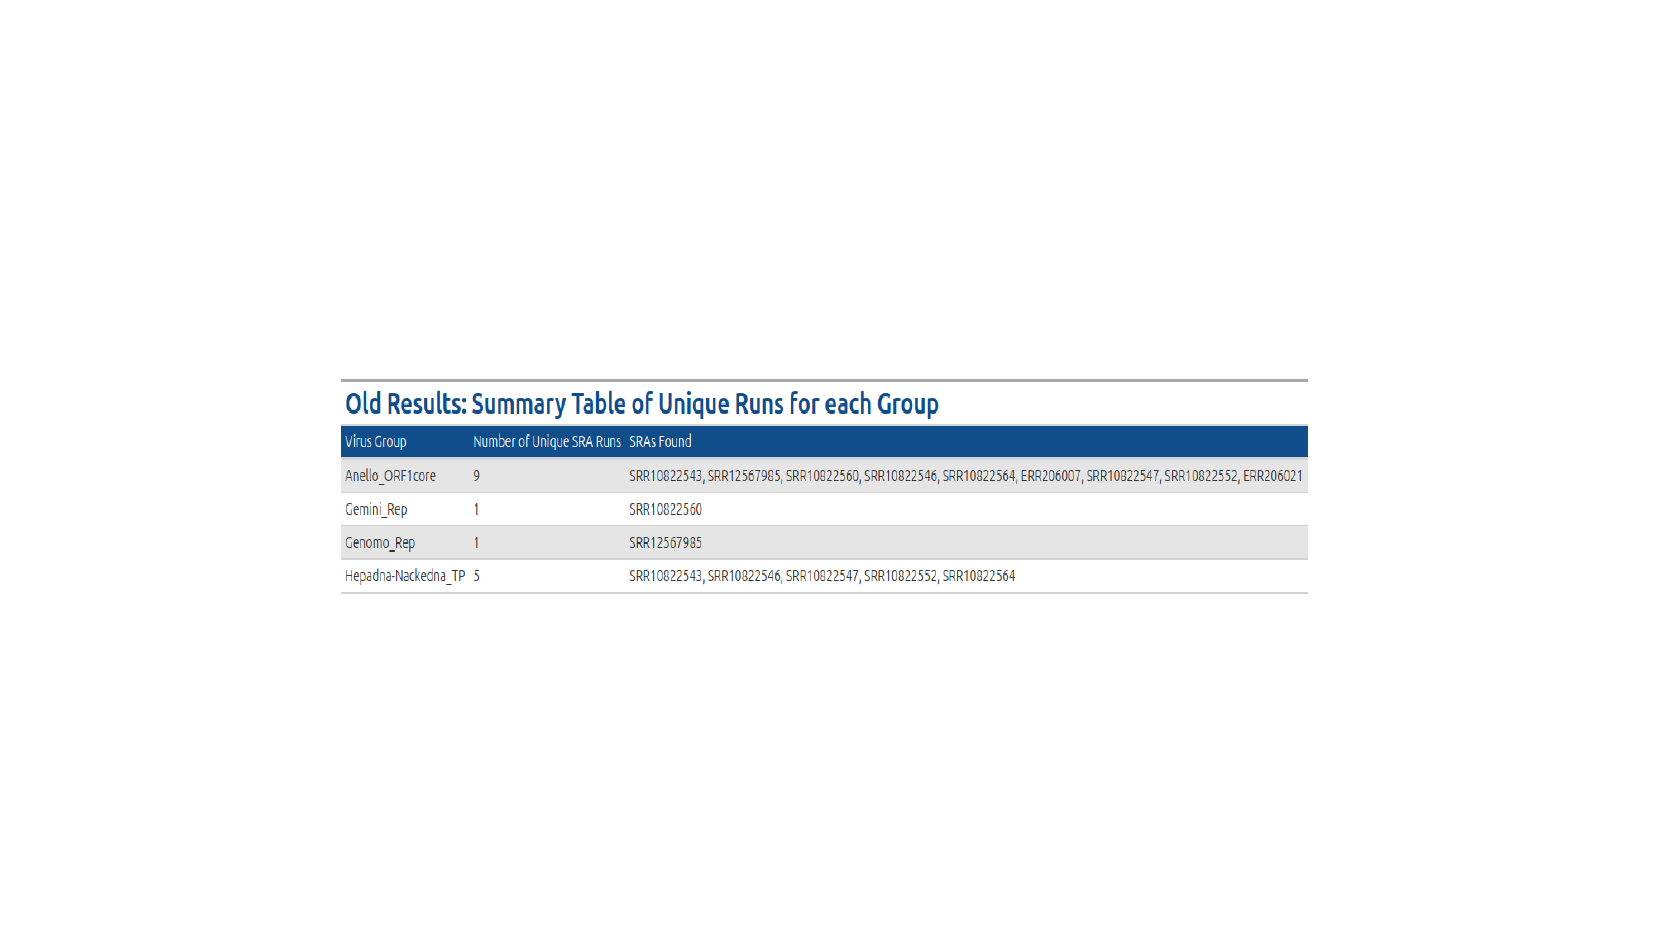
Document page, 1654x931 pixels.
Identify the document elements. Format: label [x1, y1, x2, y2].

picture [337, 374, 1313, 598]
